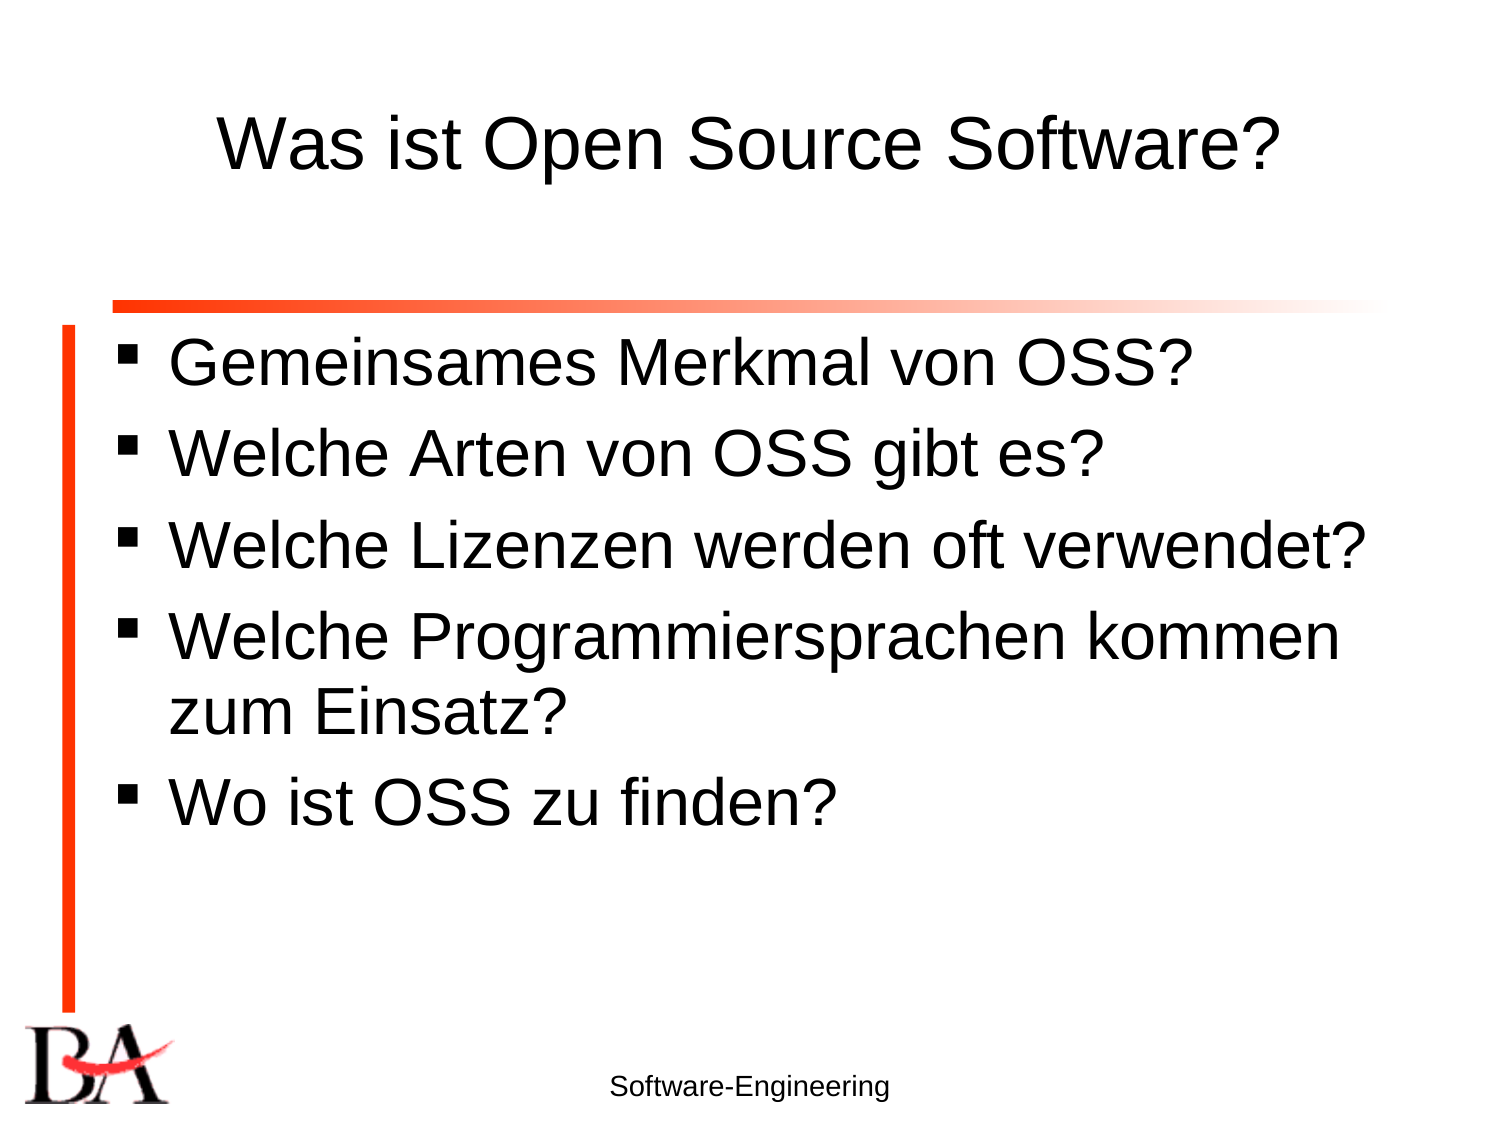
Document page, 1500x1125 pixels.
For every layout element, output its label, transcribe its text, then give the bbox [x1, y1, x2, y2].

title Was ist Open Source Software? [112, 28, 1388, 259]
list Gemeinsames Merkmal von OSS? Welche Arten von OSS gibt es? Welche Lizenzen werden oft verwendet? Welche Programmiersprachen kommen zum Einsatz? Wo ist OSS zu finden? [112, 324, 1388, 1036]
picture [24, 1024, 175, 1104]
